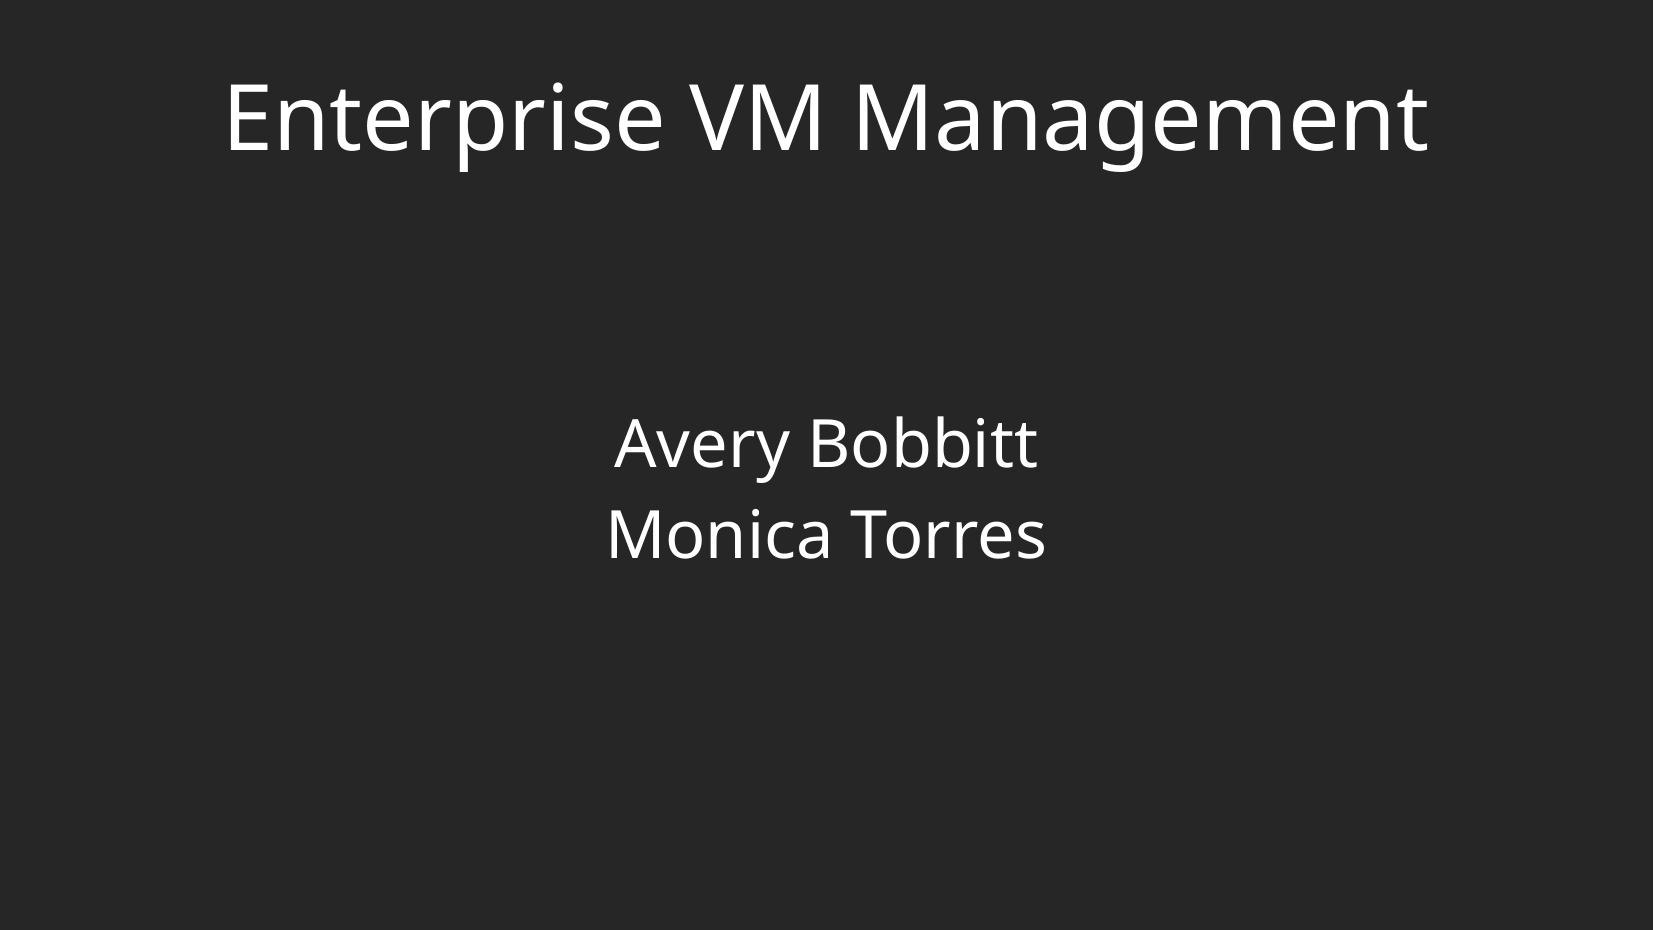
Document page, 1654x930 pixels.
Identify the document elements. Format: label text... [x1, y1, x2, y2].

subtitle Avery Bobbitt Monica Torres [82, 217, 1571, 757]
title Enterprise VM Management [82, 0, 1571, 217]
